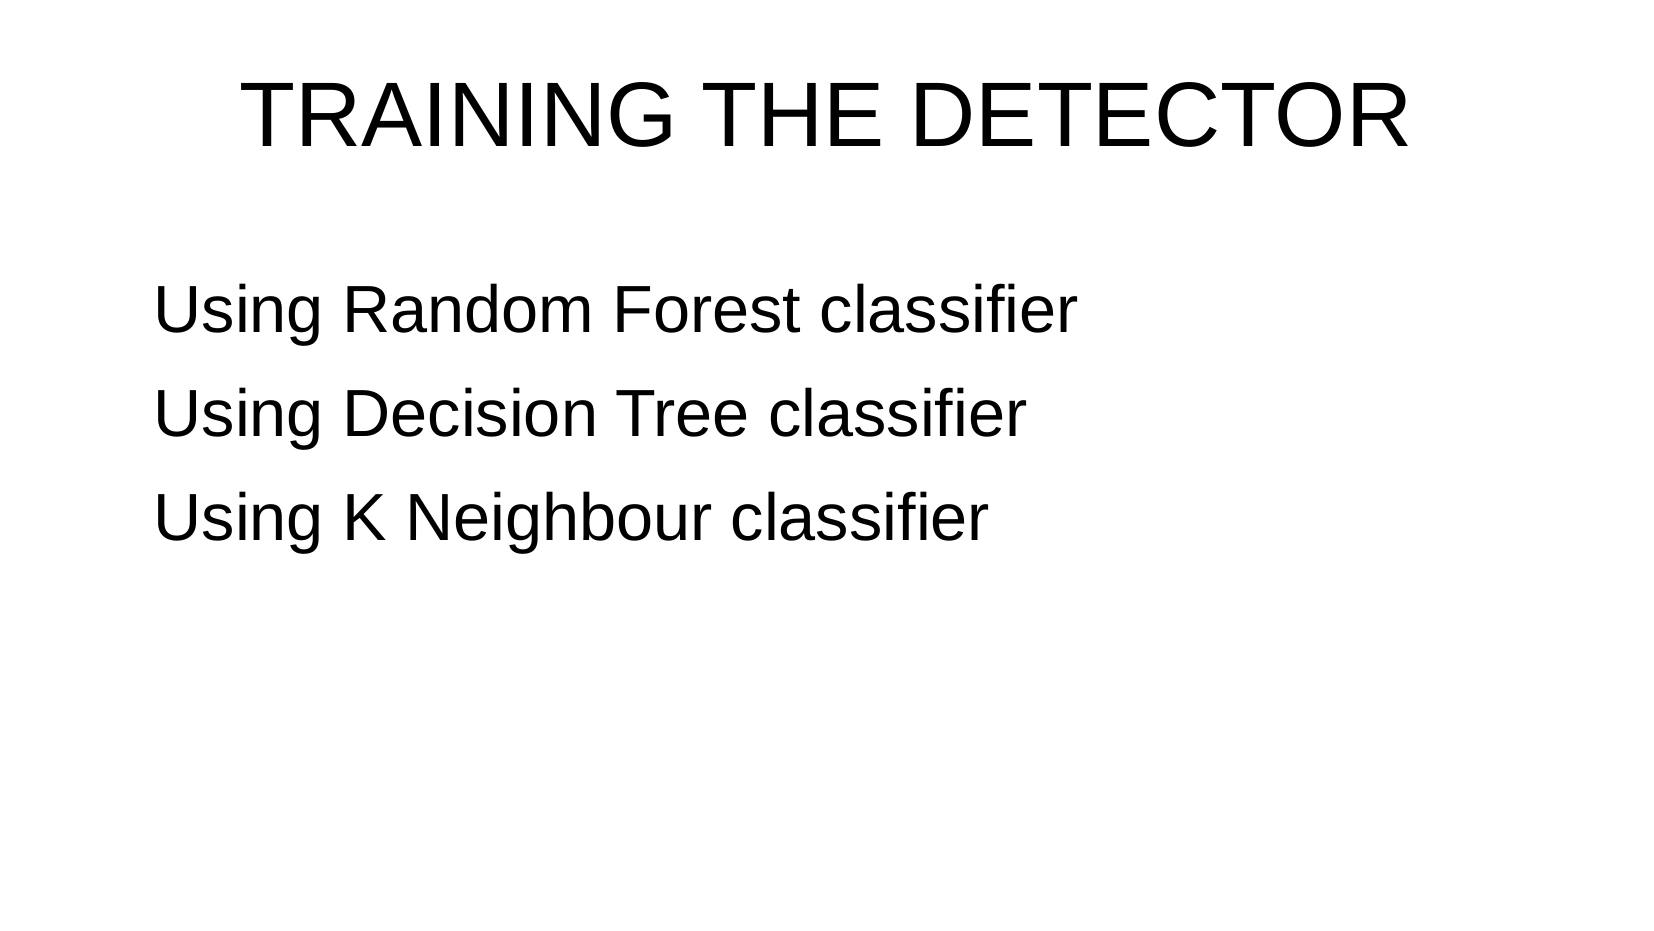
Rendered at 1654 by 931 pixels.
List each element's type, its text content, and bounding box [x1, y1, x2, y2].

title TRAINING THE DETECTOR [82, 37, 1571, 193]
list Using Random Forest classifier Using Decision Tree classifier Using K Neighbour classifier [82, 271, 1571, 812]
